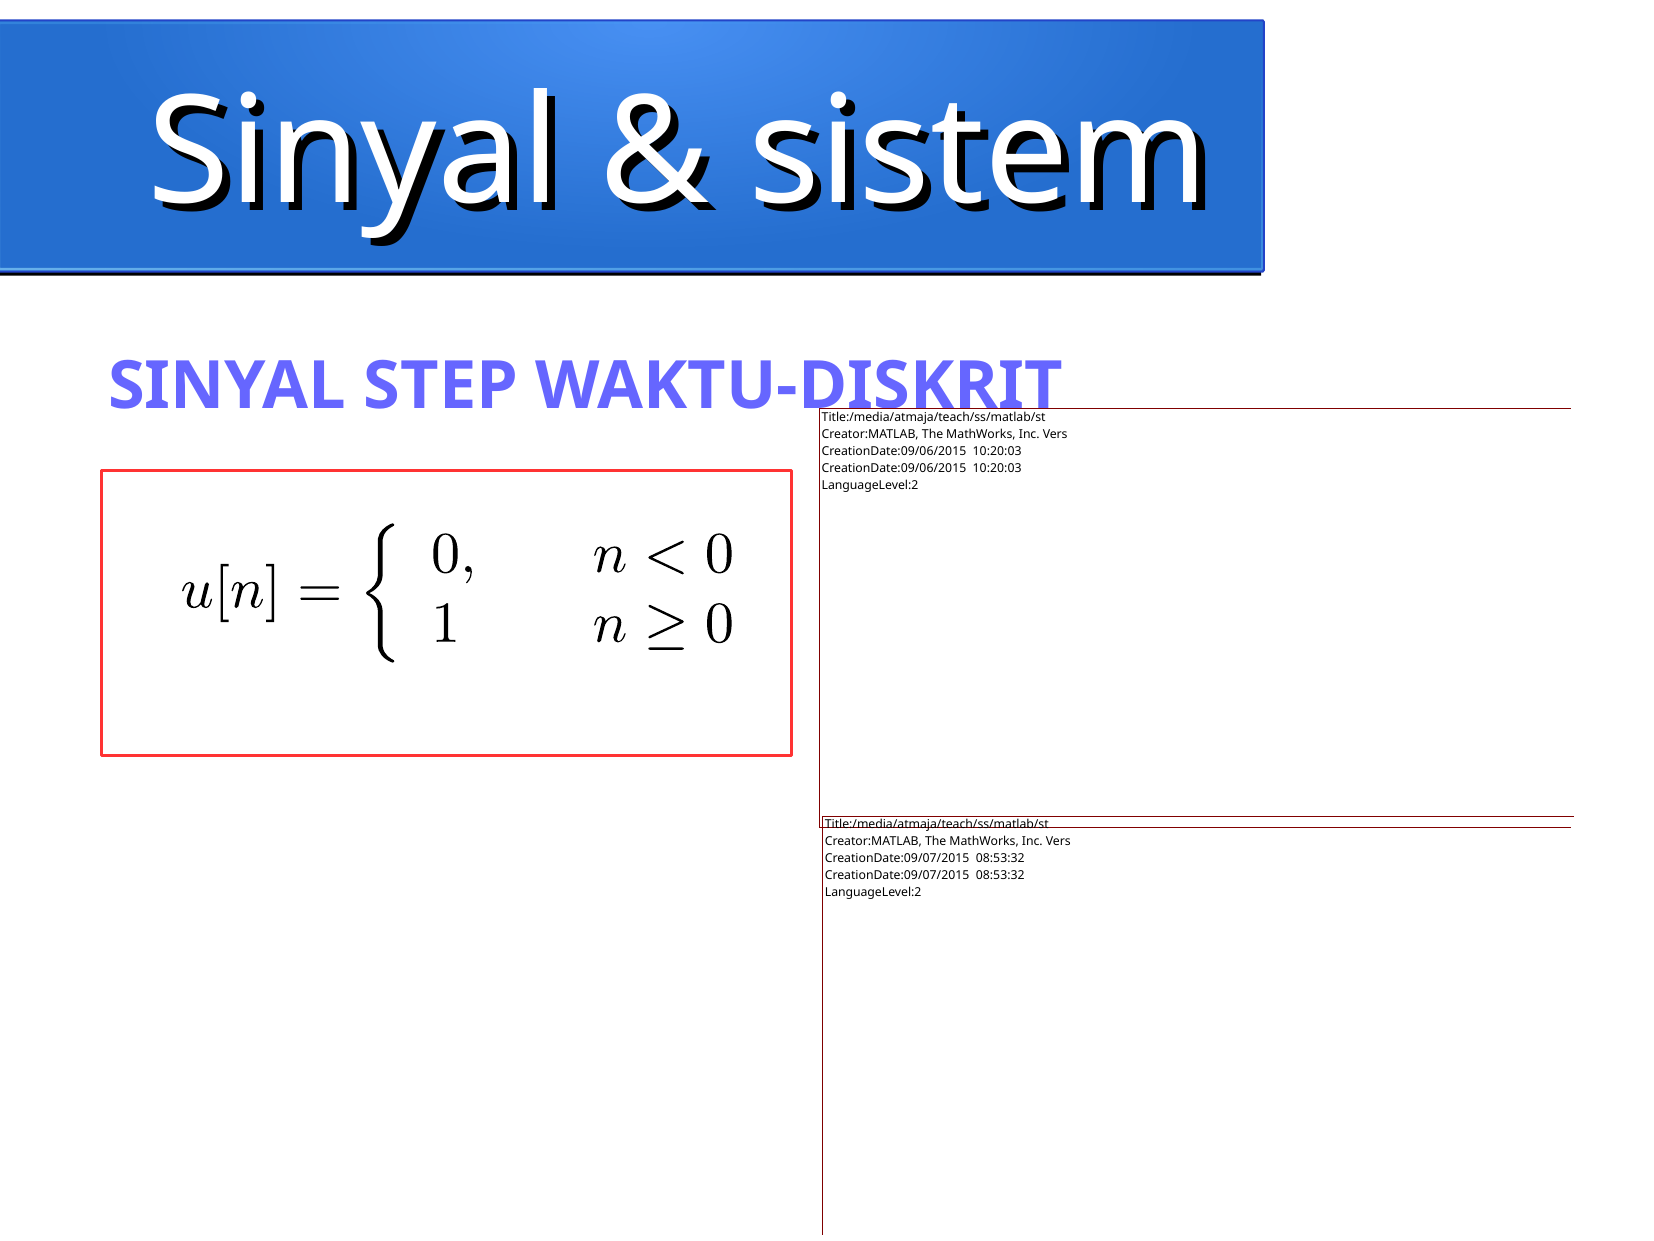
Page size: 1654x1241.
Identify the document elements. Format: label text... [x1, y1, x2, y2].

picture [817, 407, 1574, 1235]
text_box Sinyal & sistem [147, 60, 1216, 229]
text_box SINYAL STEP WAKTU-DISKRIT [93, 330, 1291, 421]
text_box [180, 523, 734, 663]
